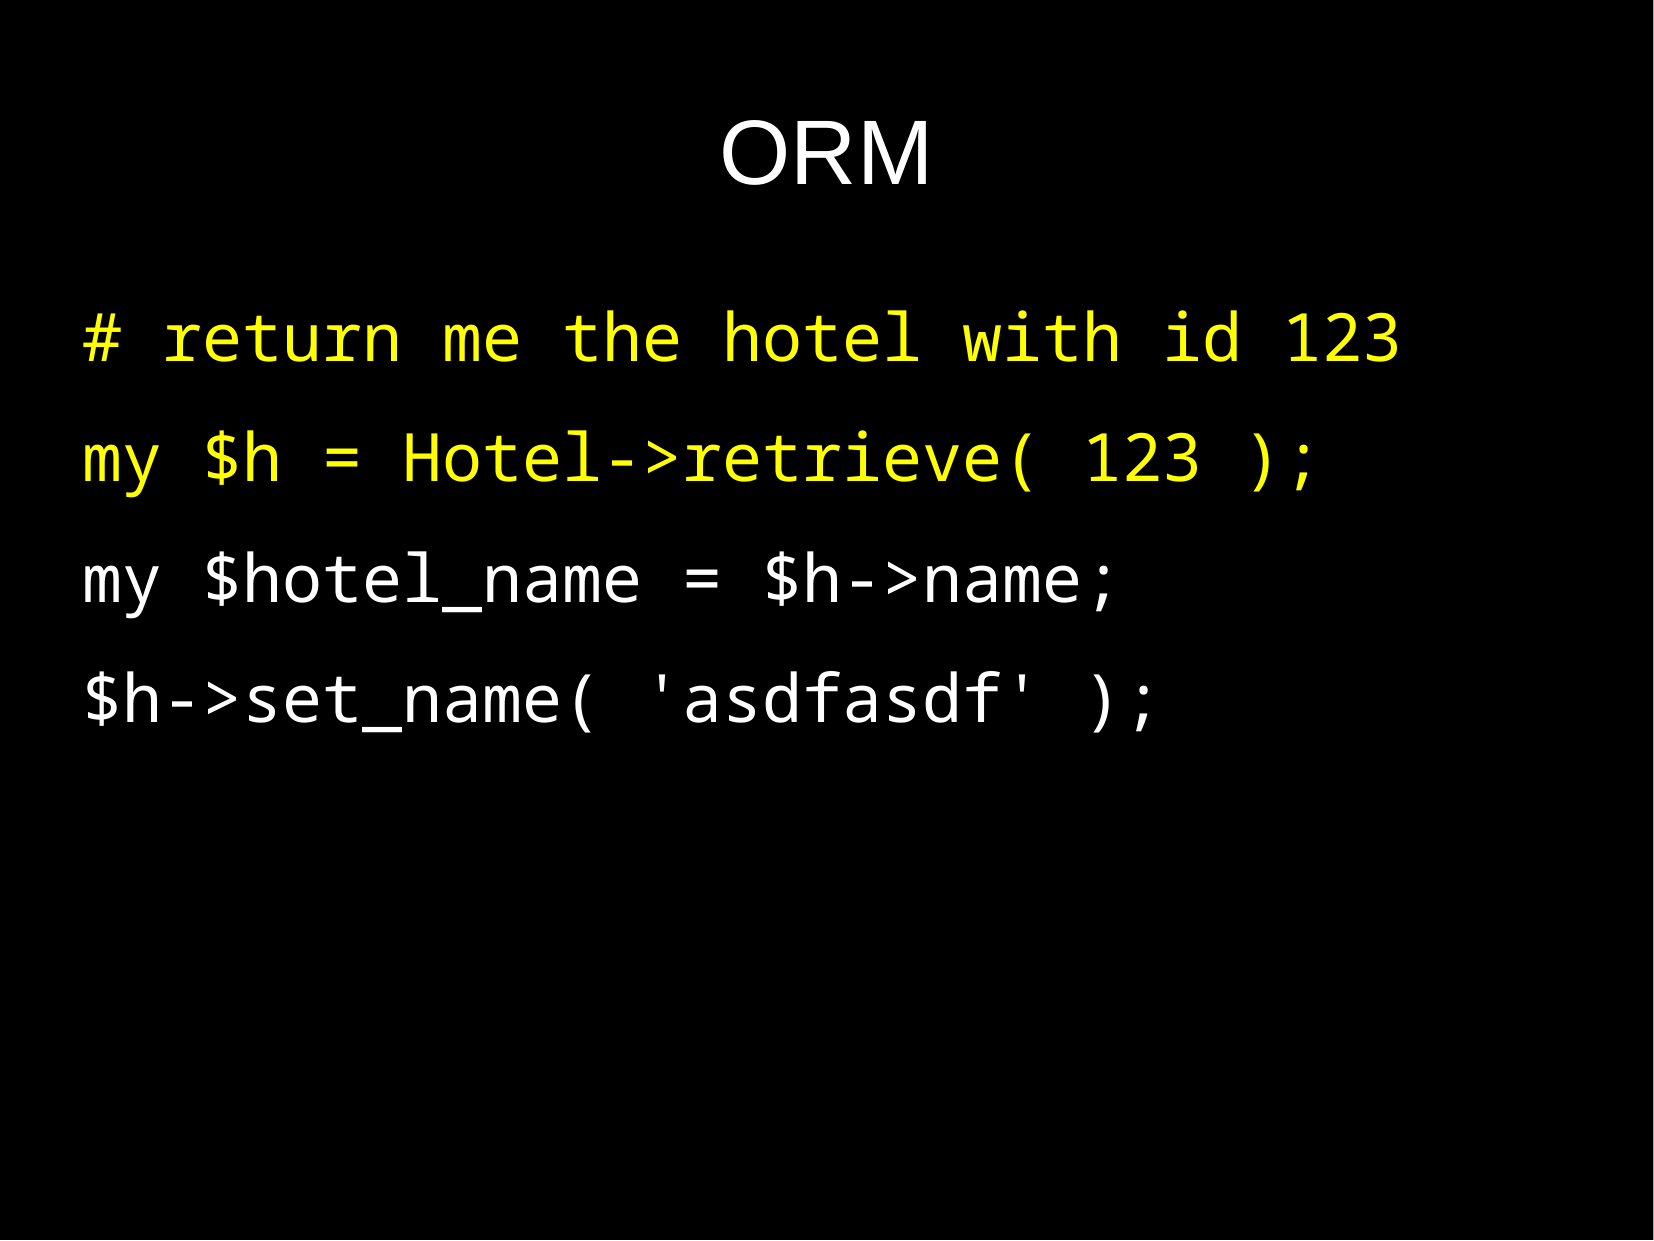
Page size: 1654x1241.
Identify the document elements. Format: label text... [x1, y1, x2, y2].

list # return me the hotel with id 123 my $h = Hotel->retrieve( 123 ); my $hotel_name = $h->name; $h->set_name( 'asdfasdf' ); [82, 290, 1538, 1010]
title ORM [82, 49, 1571, 257]
